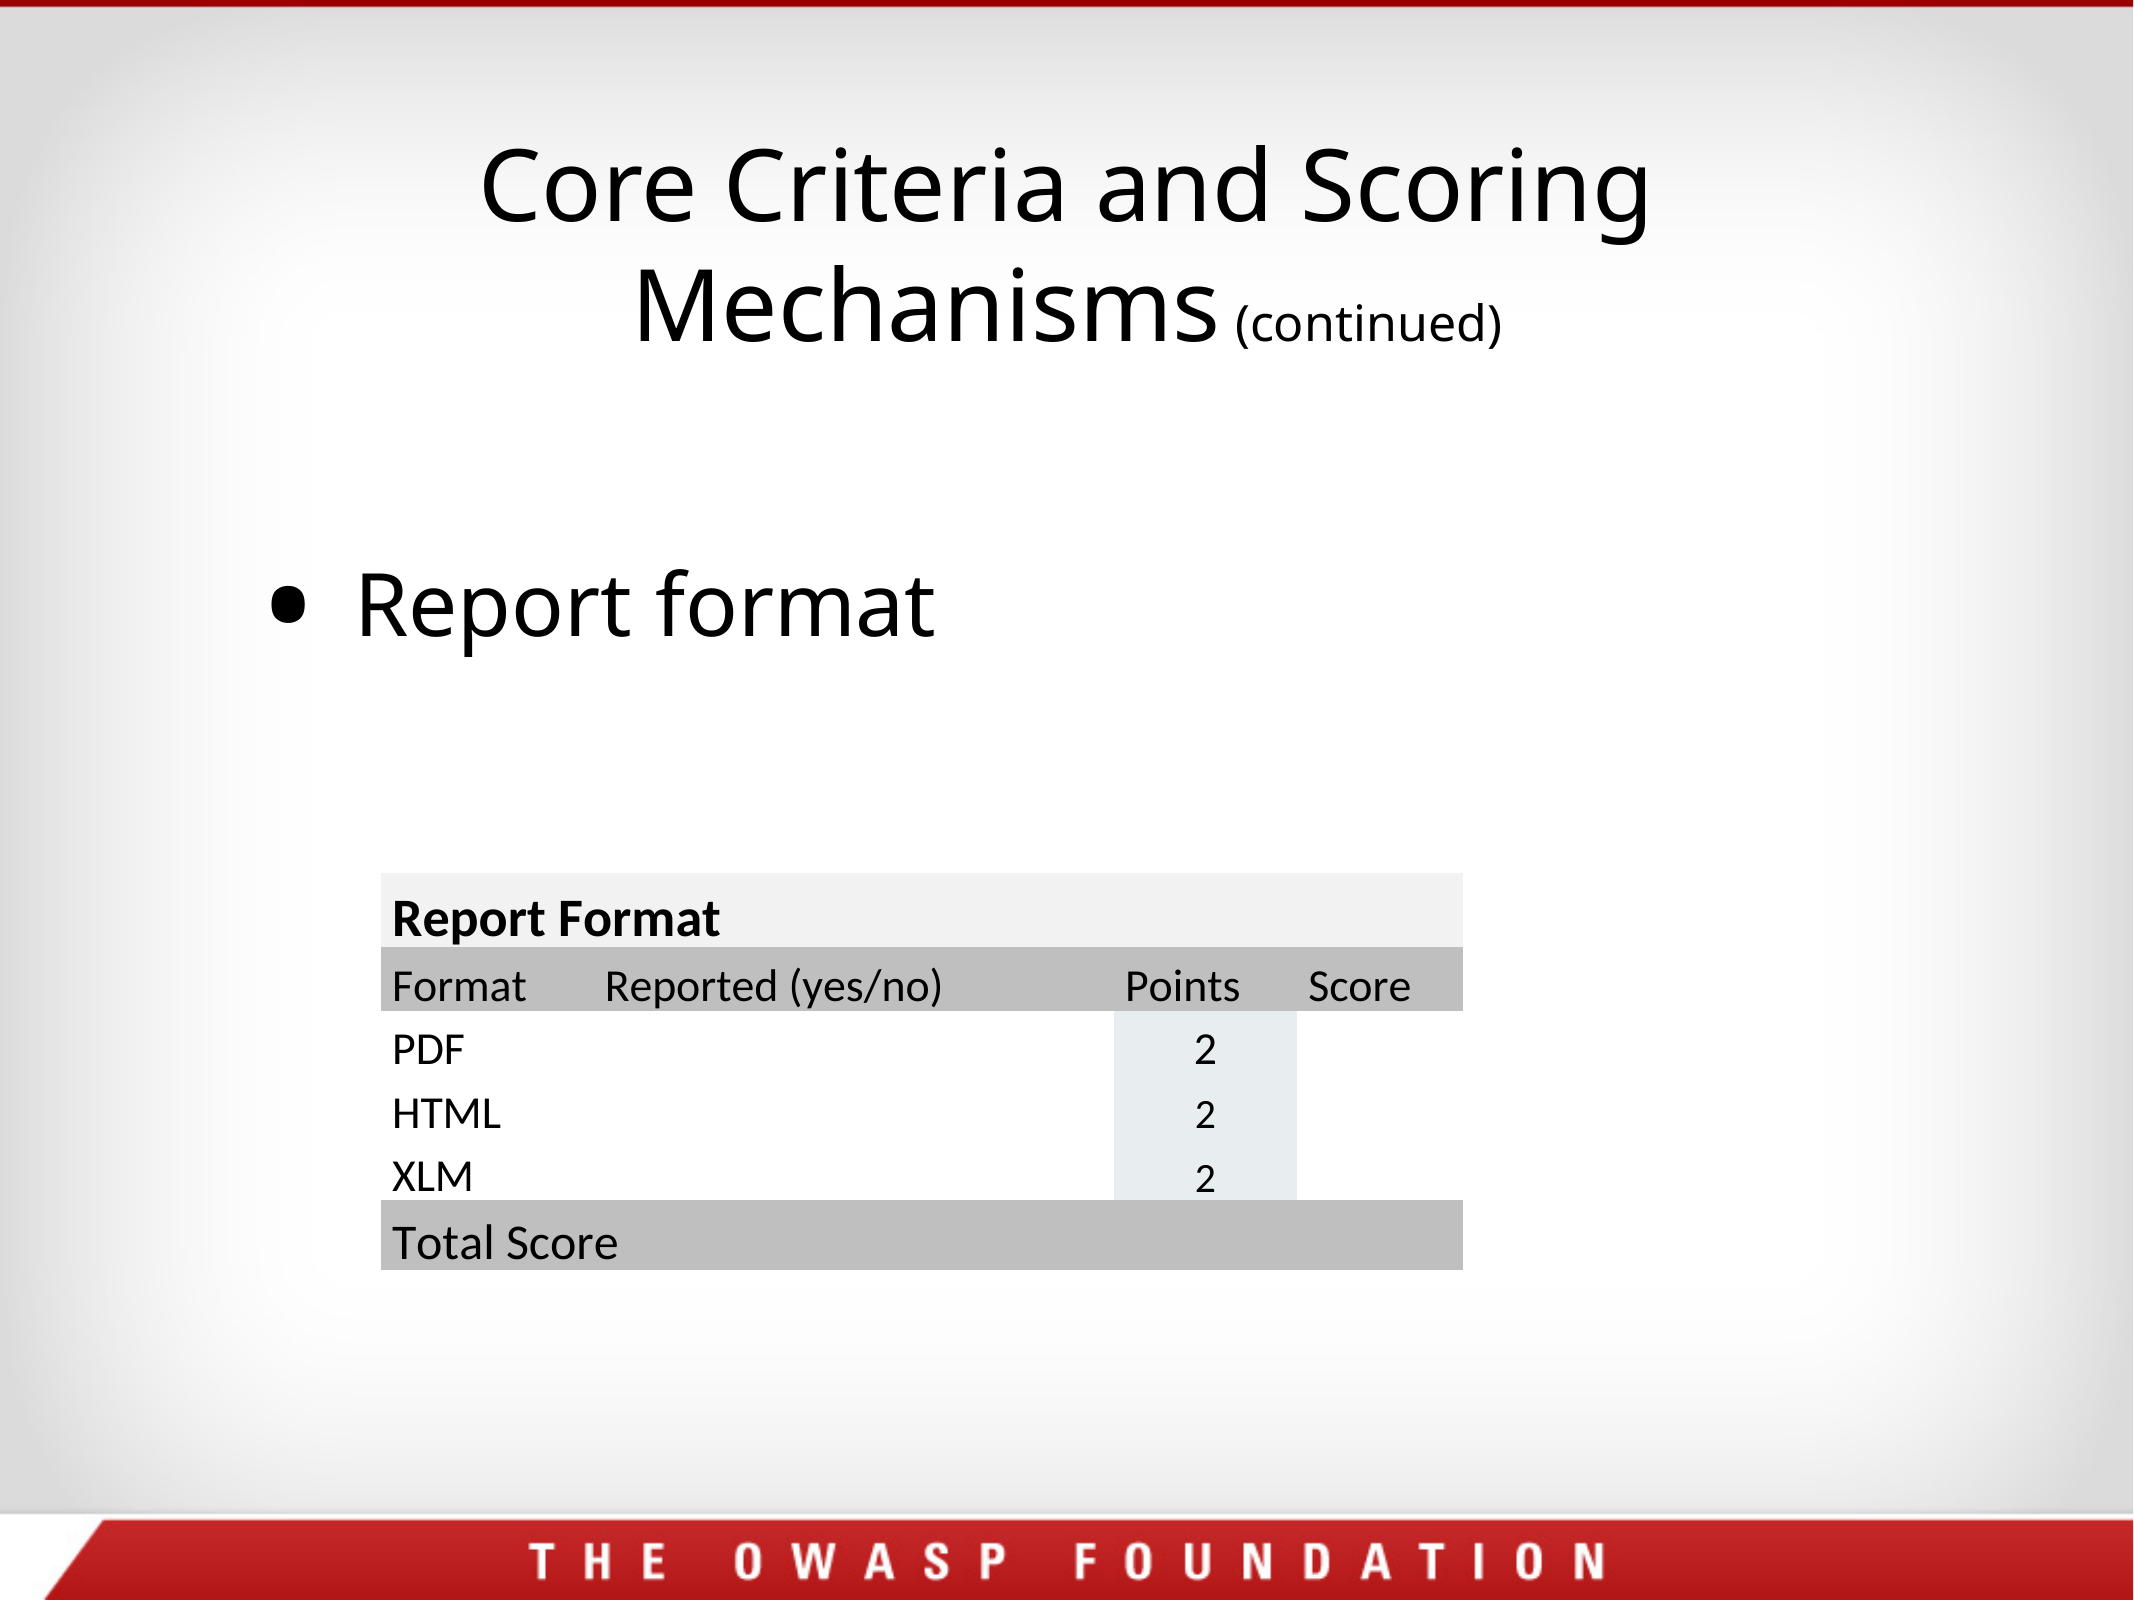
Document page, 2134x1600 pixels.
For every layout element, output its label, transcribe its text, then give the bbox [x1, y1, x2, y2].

table_cell Format [381, 947, 594, 1011]
table_cell [1297, 1200, 1463, 1270]
table_cell [594, 1074, 1114, 1137]
table_cell 2 [1114, 1074, 1297, 1137]
table_cell Reported (yes/no) [594, 947, 1114, 1011]
table_cell [594, 1137, 1114, 1200]
table_cell 2 [1114, 1011, 1297, 1074]
table_cell HTML [381, 1074, 594, 1137]
picture [0, 0, 2134, 1600]
table_cell 2 [1114, 1137, 1297, 1200]
table_cell XLM [381, 1137, 594, 1200]
list Report format [208, 454, 1925, 1510]
title Core Criteria and Scoring Mechanisms (continued) [208, 22, 1925, 454]
table_cell PDF [381, 1011, 594, 1074]
table_cell [1297, 1074, 1463, 1137]
table_header Report Format [381, 873, 1463, 947]
table_cell Score [1297, 947, 1463, 1011]
table_cell [1297, 1137, 1463, 1200]
table_cell [1297, 1011, 1463, 1074]
table_cell Points [1114, 947, 1297, 1011]
table_cell Total Score [381, 1200, 1297, 1270]
table_cell [594, 1011, 1114, 1074]
